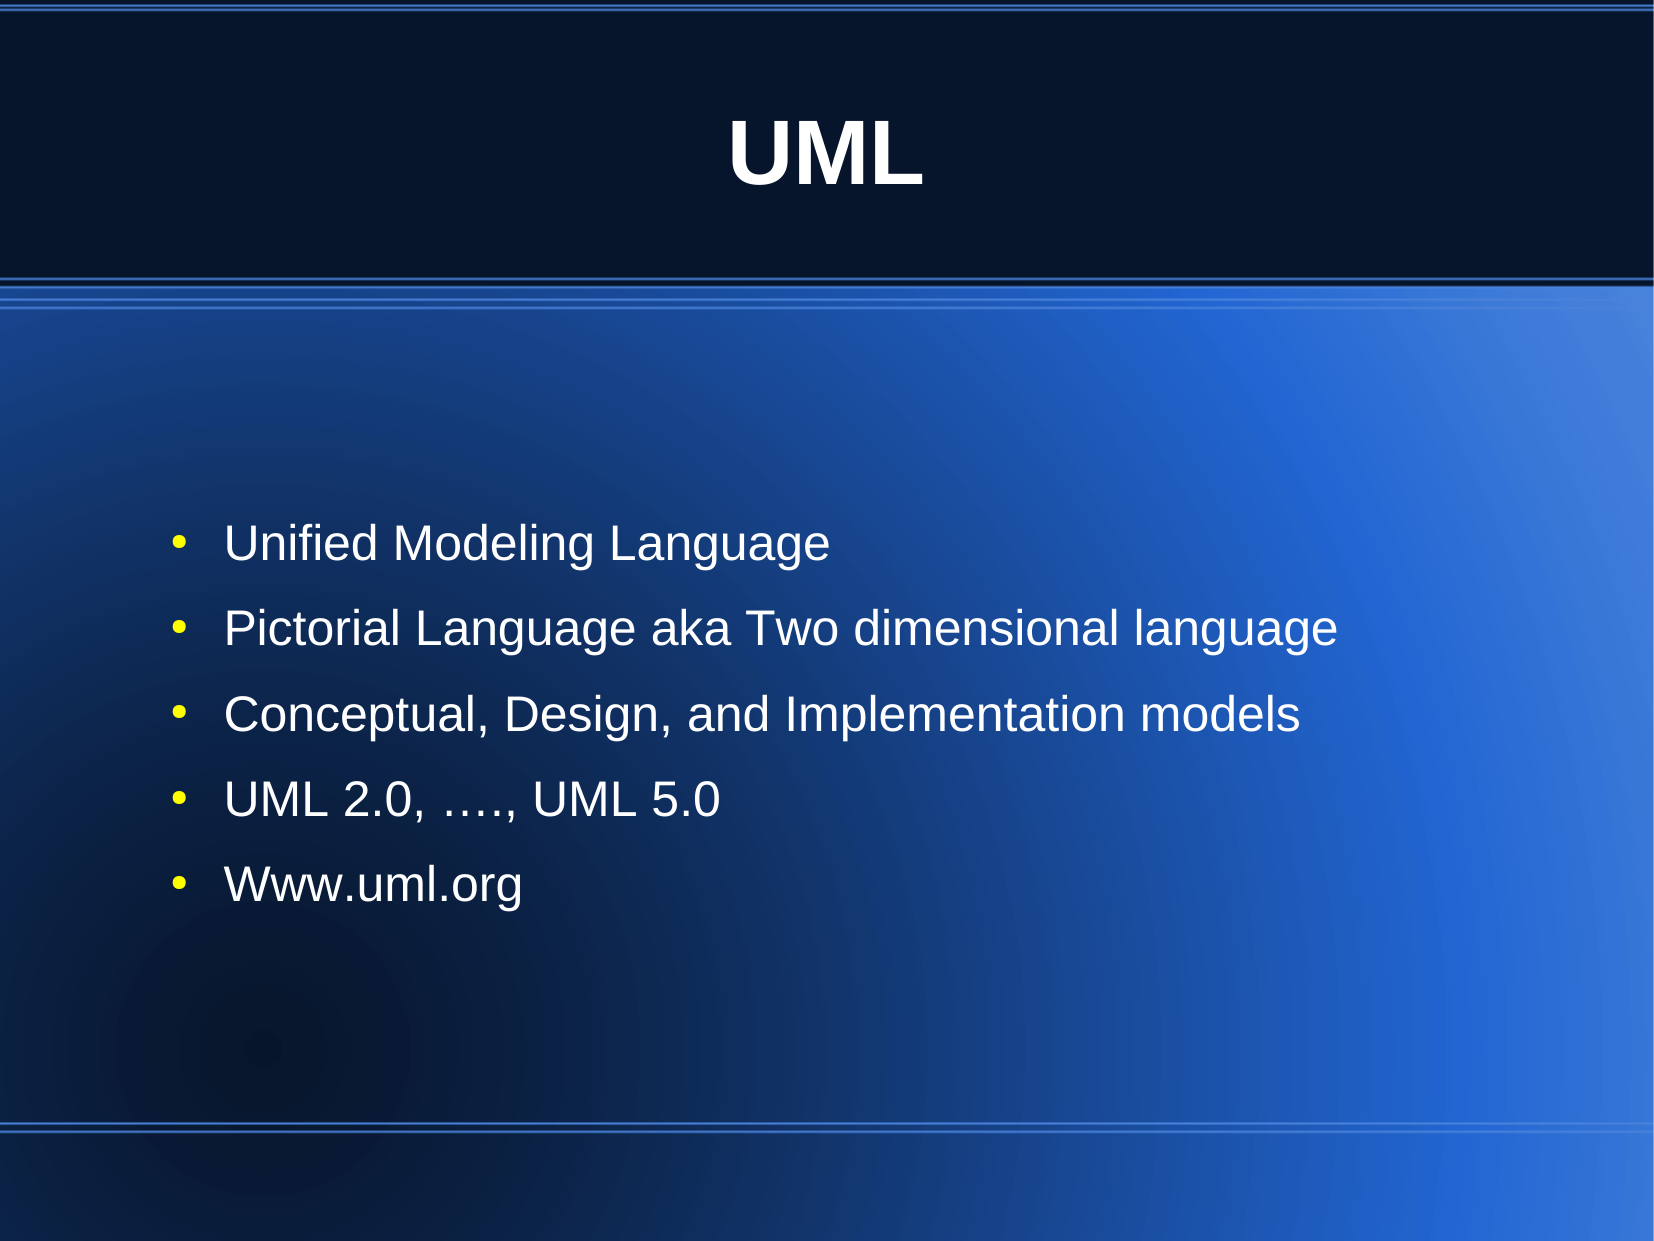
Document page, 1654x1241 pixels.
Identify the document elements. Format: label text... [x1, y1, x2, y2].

picture [0, 0, 1654, 1241]
list Unified Modeling Language Pictorial Language aka Two dimensional language Conceptual, Design, and Implementation models UML 2.0, …., UML 5.0 Www.uml.org [152, 344, 1534, 1127]
title UML [82, 49, 1571, 257]
